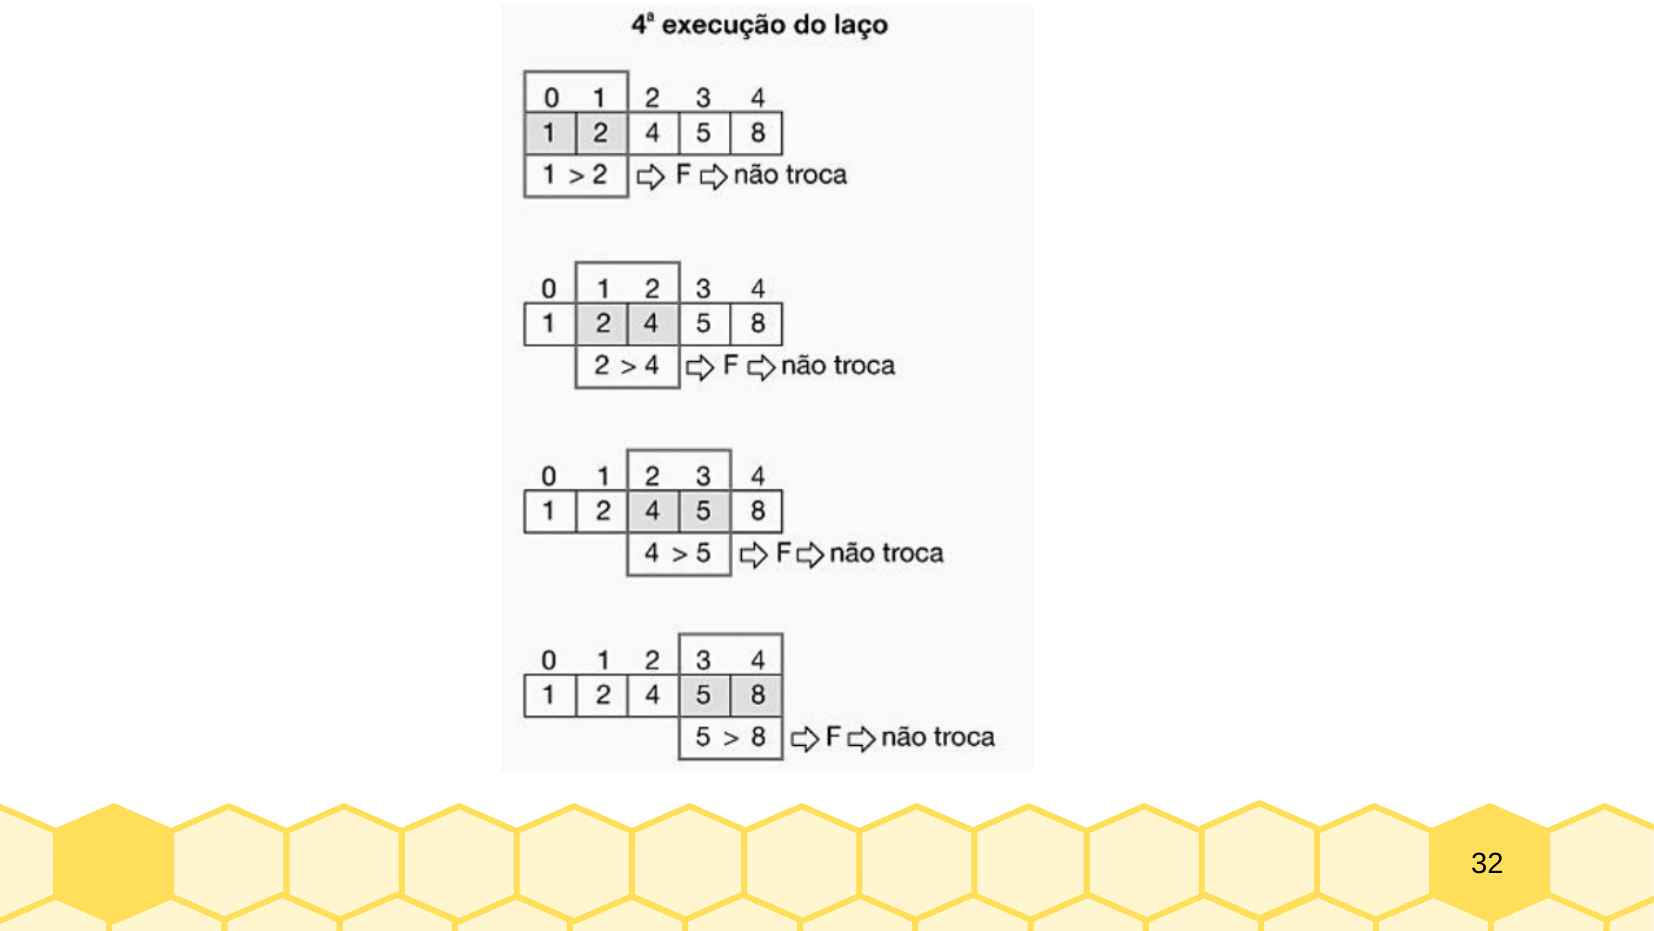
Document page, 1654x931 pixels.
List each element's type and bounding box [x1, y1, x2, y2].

picture [501, 4, 1034, 772]
